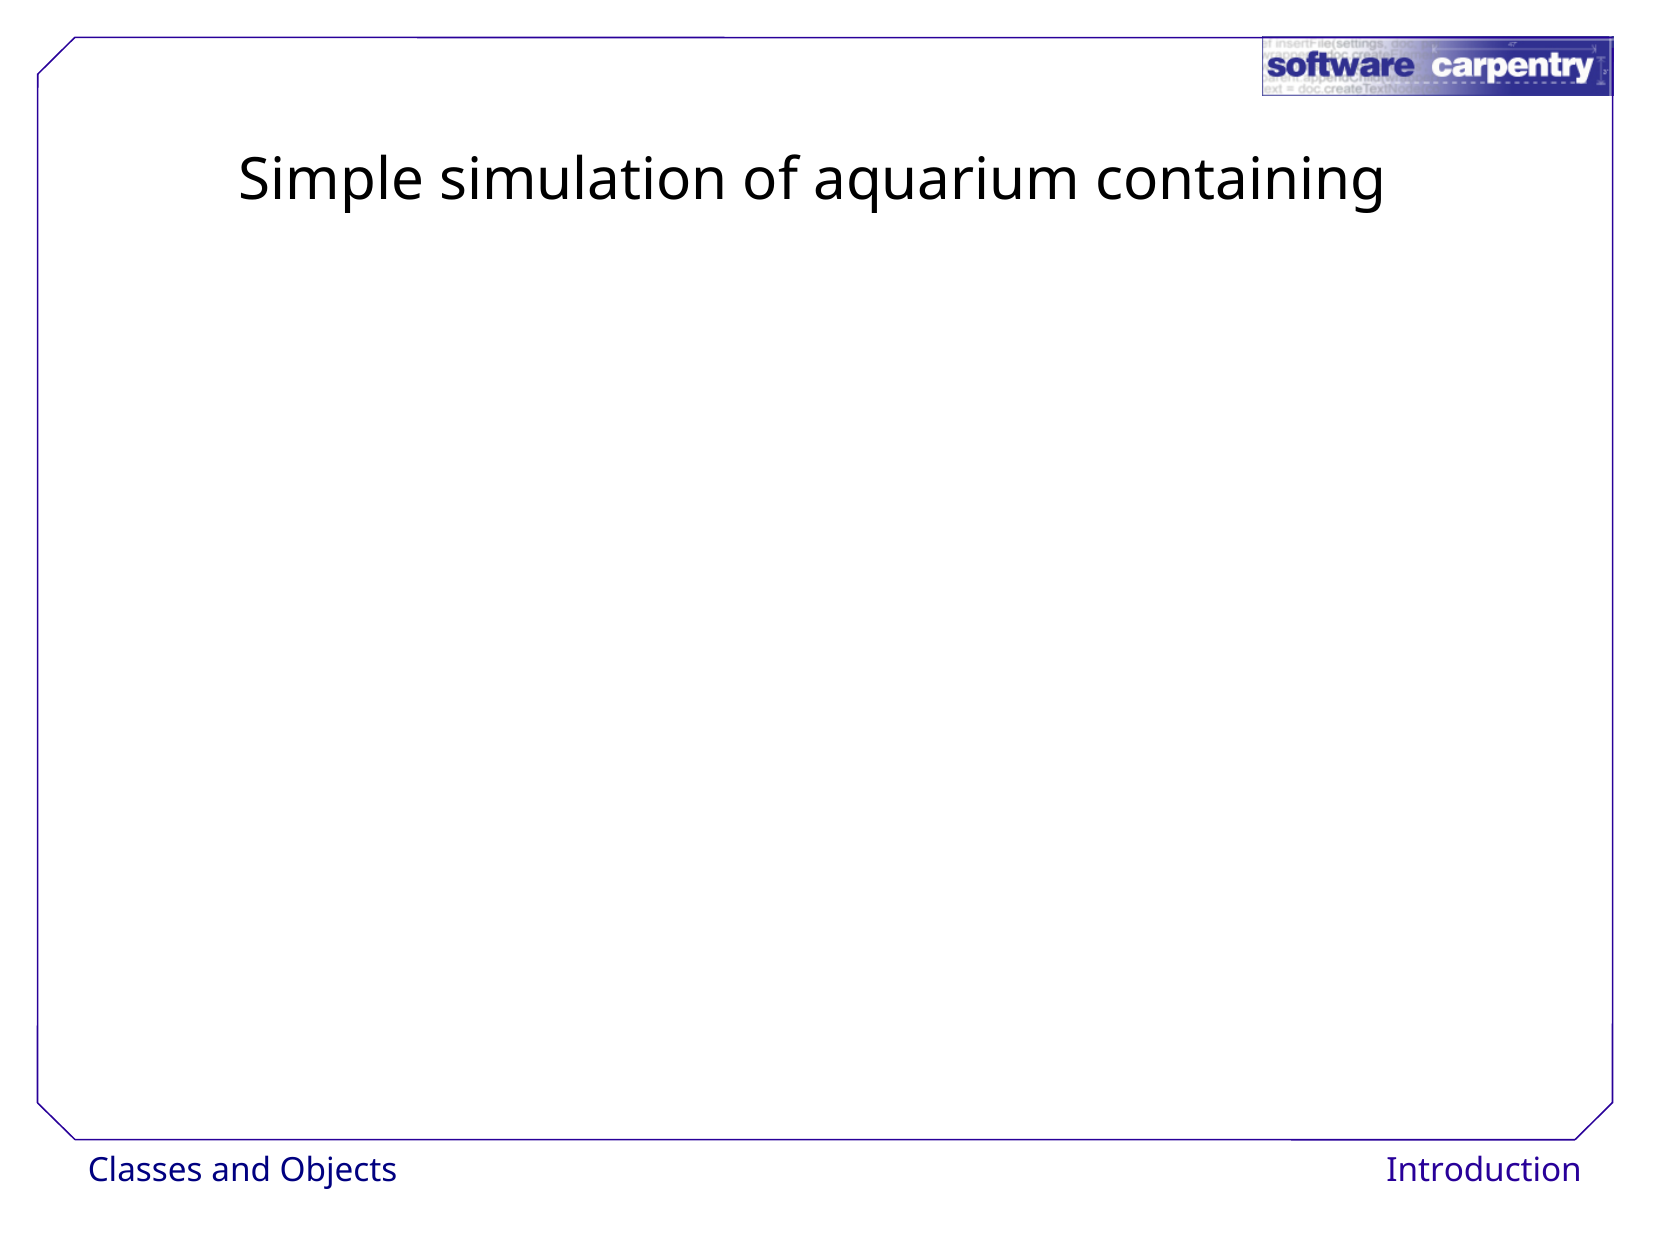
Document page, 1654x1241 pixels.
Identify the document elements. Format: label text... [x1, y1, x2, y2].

table_header Simple simulation of aquarium containing [109, 140, 1517, 254]
picture [1262, 36, 1614, 96]
